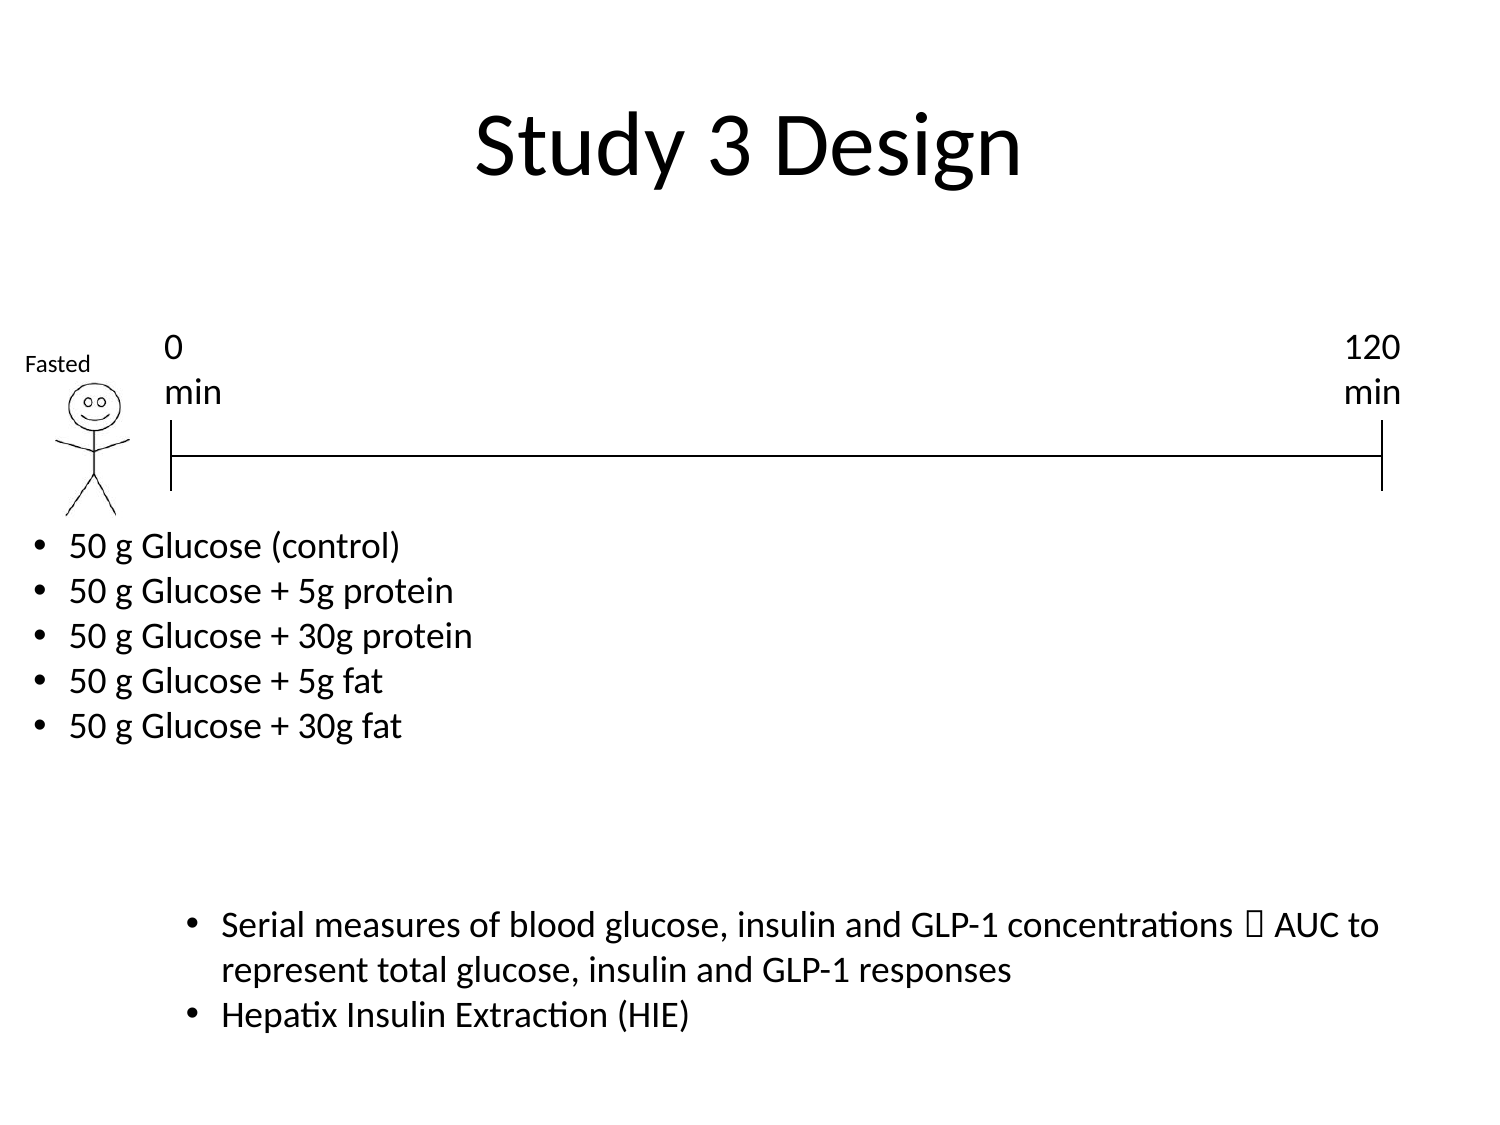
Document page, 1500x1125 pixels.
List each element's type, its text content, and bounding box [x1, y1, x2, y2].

picture [34, 385, 150, 531]
text_box Study 3 Design [74, 45, 1425, 233]
text_box 120 min [1328, 314, 1500, 420]
text_box 50 g Glucose (control) 50 g Glucose + 5g protein 50 g Glucose + 30g protein 50 g Glucose + 5g fat 50 g Glucose + 30g fat [18, 514, 502, 1114]
text_box Fasted [10, 339, 247, 385]
text_box 0 min [149, 314, 386, 420]
text_box Serial measures of blood glucose, insulin and GLP-1 concentrations  AUC to represent total glucose, insulin and GLP-1 responses Hepatix Insulin Extraction (HIE) [171, 892, 1434, 1088]
